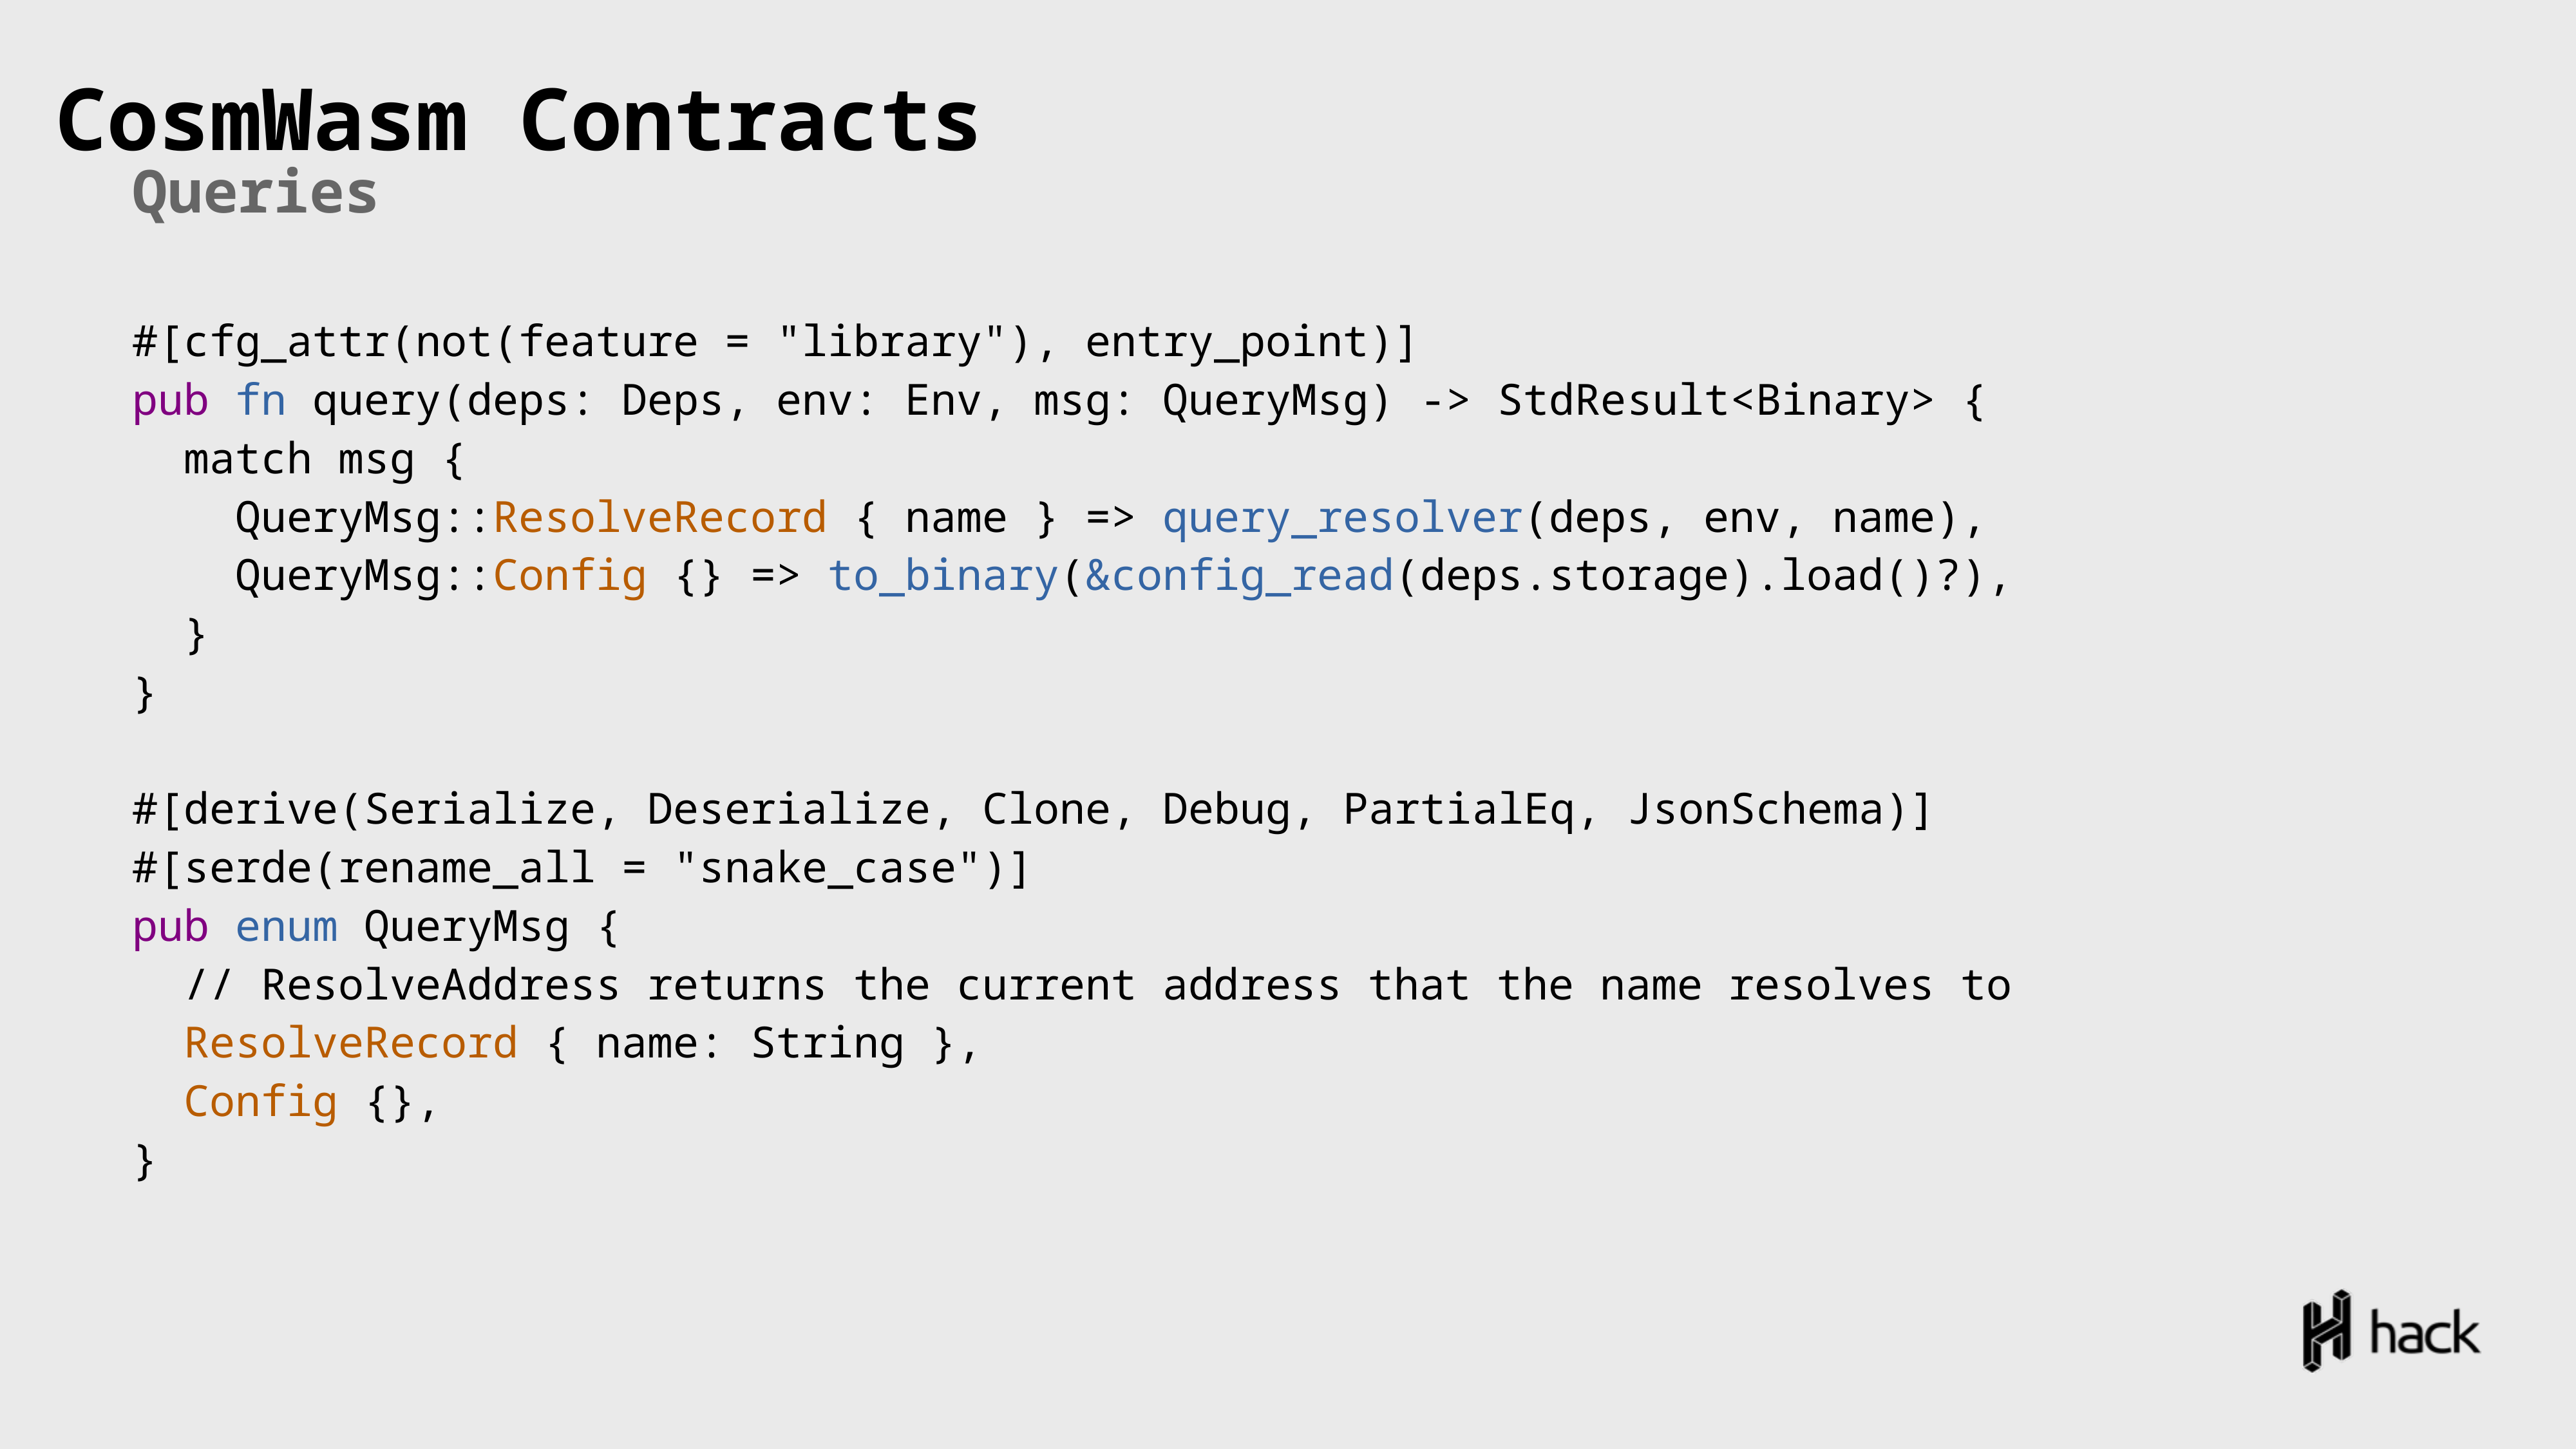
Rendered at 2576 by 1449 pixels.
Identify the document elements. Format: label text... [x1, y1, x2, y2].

text_box Queries #[cfg_attr(not(feature = "library"), entry_point)] pub fn query(deps: Deps, env: Env, msg: QueryMsg) -> StdResult<Binary> { match msg { QueryMsg::ResolveRecord { name } => query_resolver(deps, env, name), QueryMsg::Config {} => to_binary(&config_read(deps.storage).load()?), } } #[derive(Serialize, Deserialize, Clone, Debug, PartialEq, JsonSchema)] #[serde(rename_all = "snake_case")] pub enum QueryMsg { // ResolveAddress returns the current address that the name resolves to ResolveRecord { name: String }, Config {}, } [123, 144, 2253, 1329]
picture [2302, 1288, 2481, 1374]
title CosmWasm Contracts [0, 0, 1039, 235]
